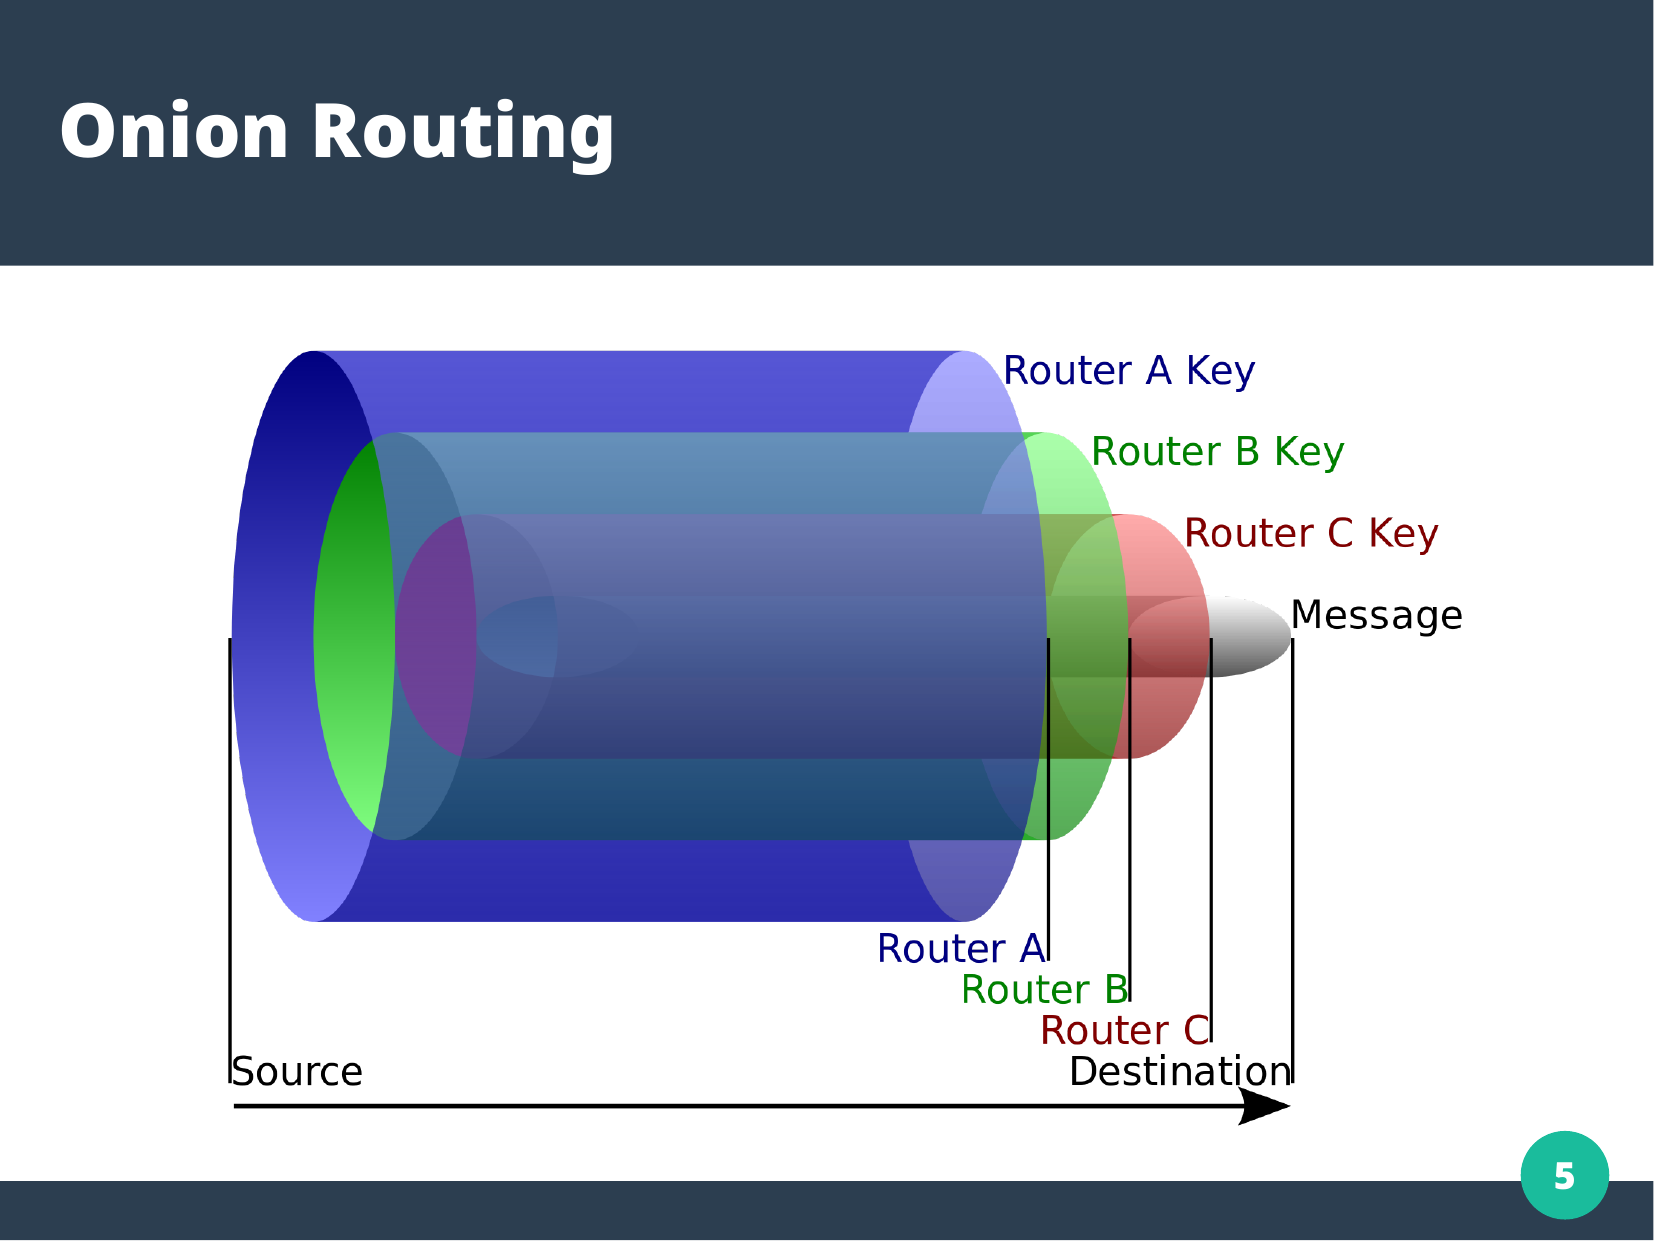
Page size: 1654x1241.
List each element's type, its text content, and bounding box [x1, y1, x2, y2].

title Onion Routing [59, 49, 1595, 207]
picture [150, 269, 1576, 1207]
